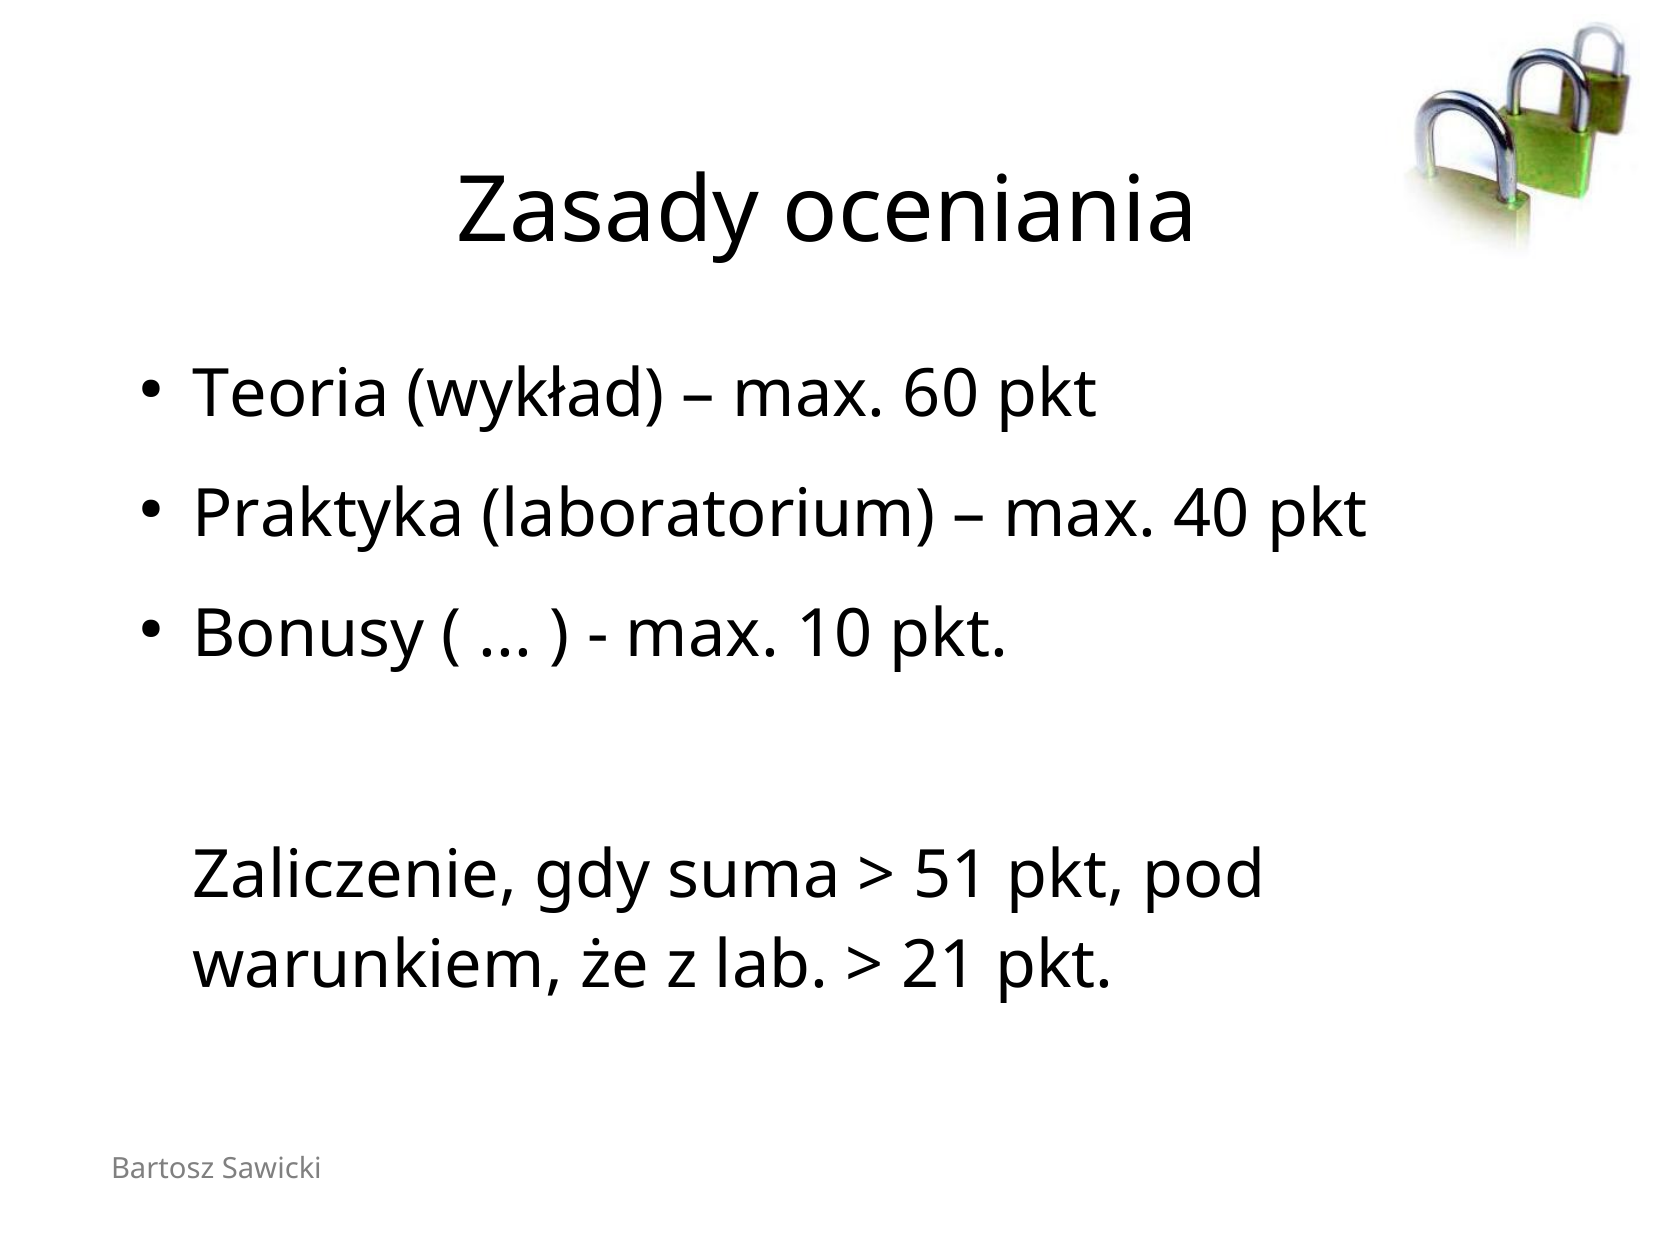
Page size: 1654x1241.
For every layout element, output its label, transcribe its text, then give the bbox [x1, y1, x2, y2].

list Teoria (wykład) – max. 60 pkt Praktyka (laboratorium) – max. 40 pkt Bonusy ( ... ) - max. 10 pkt. Zaliczenie, gdy suma > 51 pkt, pod warunkiem, że z lab. > 21 pkt. [121, 344, 1534, 1065]
picture [1385, 14, 1640, 266]
title Zasady oceniania [121, 102, 1534, 310]
